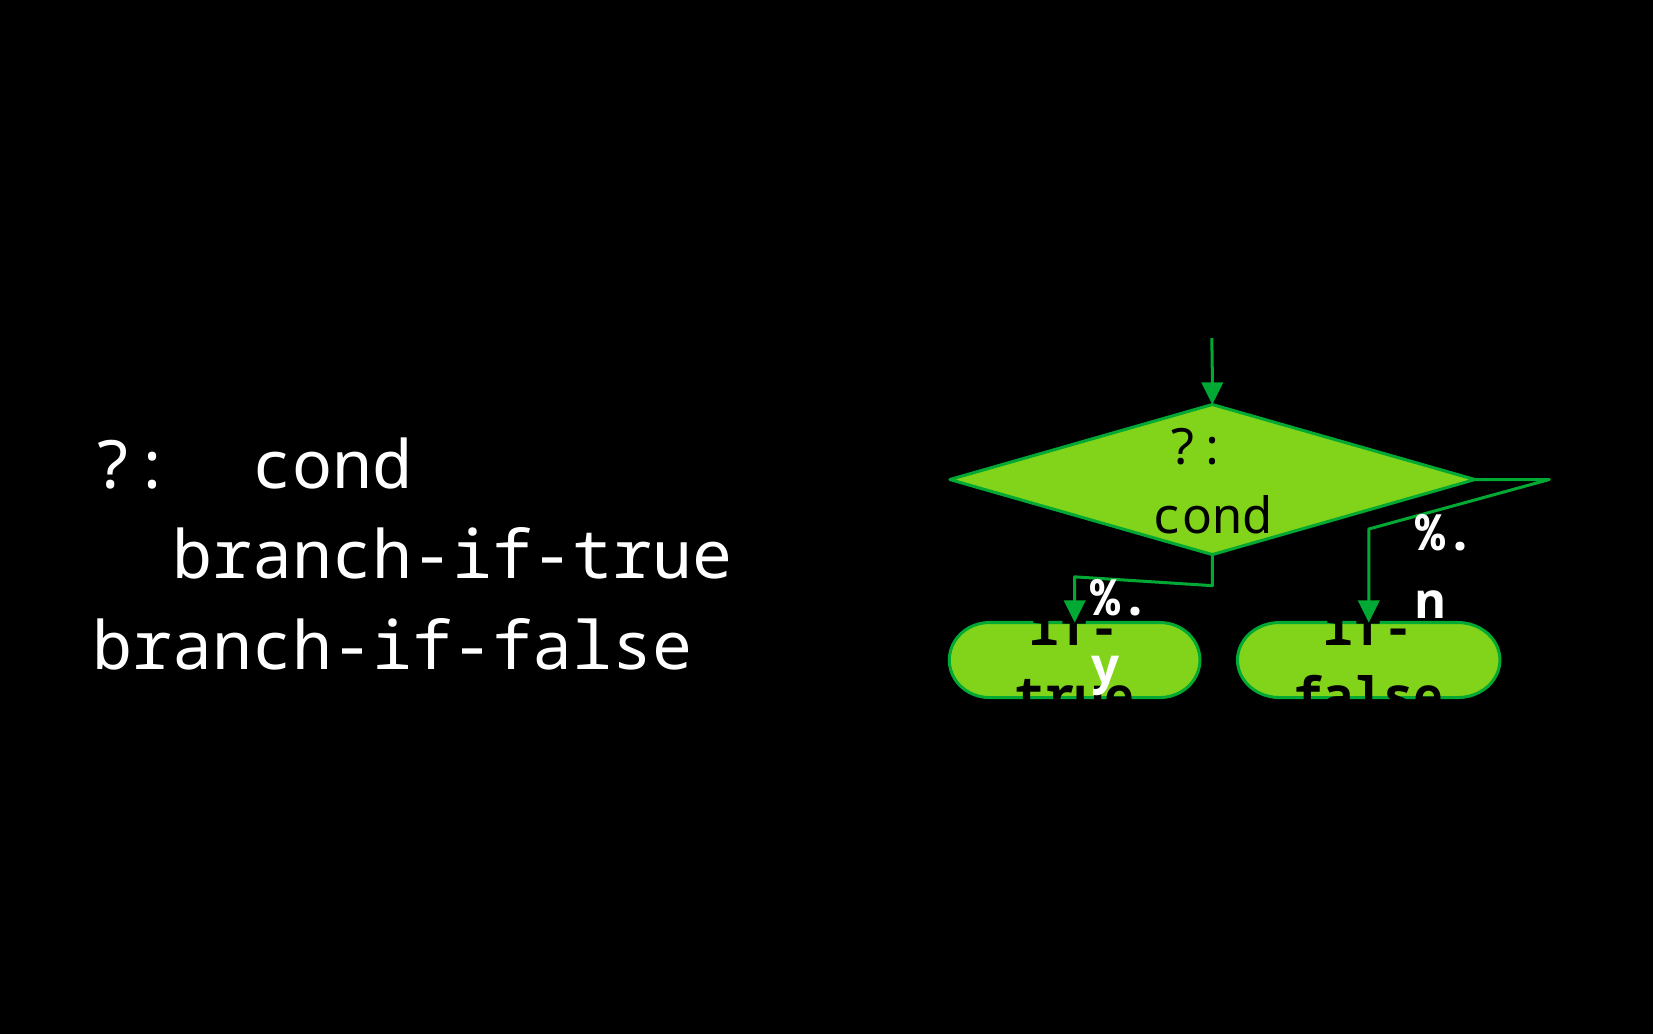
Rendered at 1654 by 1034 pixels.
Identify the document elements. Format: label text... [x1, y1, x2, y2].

text_box %.y [1075, 554, 1181, 620]
text_box ?: cond [949, 404, 1474, 555]
text_box ?: cond branch-if-true branch-if-false [77, 409, 786, 635]
text_box if-true [949, 622, 1201, 698]
text_box if-false [1237, 622, 1501, 698]
text_box %.n [1400, 489, 1506, 556]
